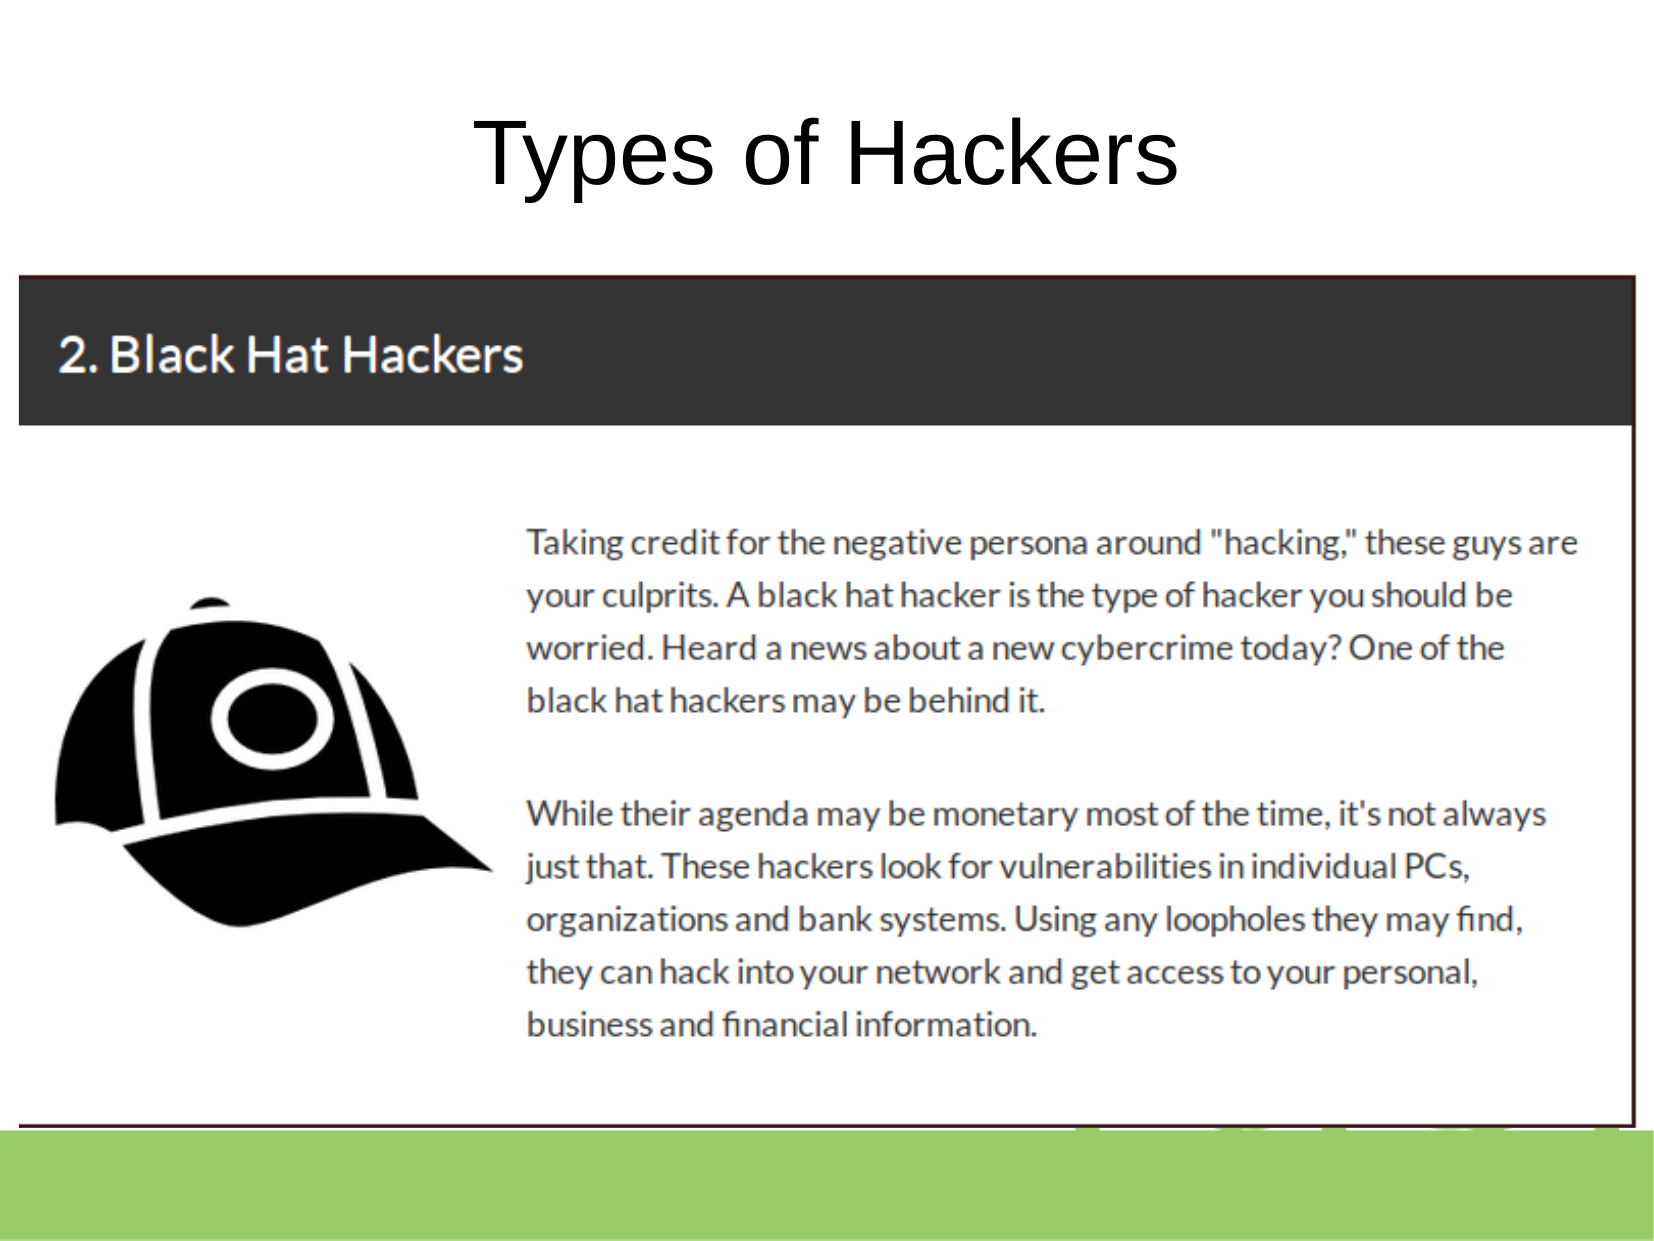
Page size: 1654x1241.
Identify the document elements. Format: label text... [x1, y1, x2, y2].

picture [0, 0, 1654, 1241]
title Types of Hackers [82, 49, 1571, 248]
